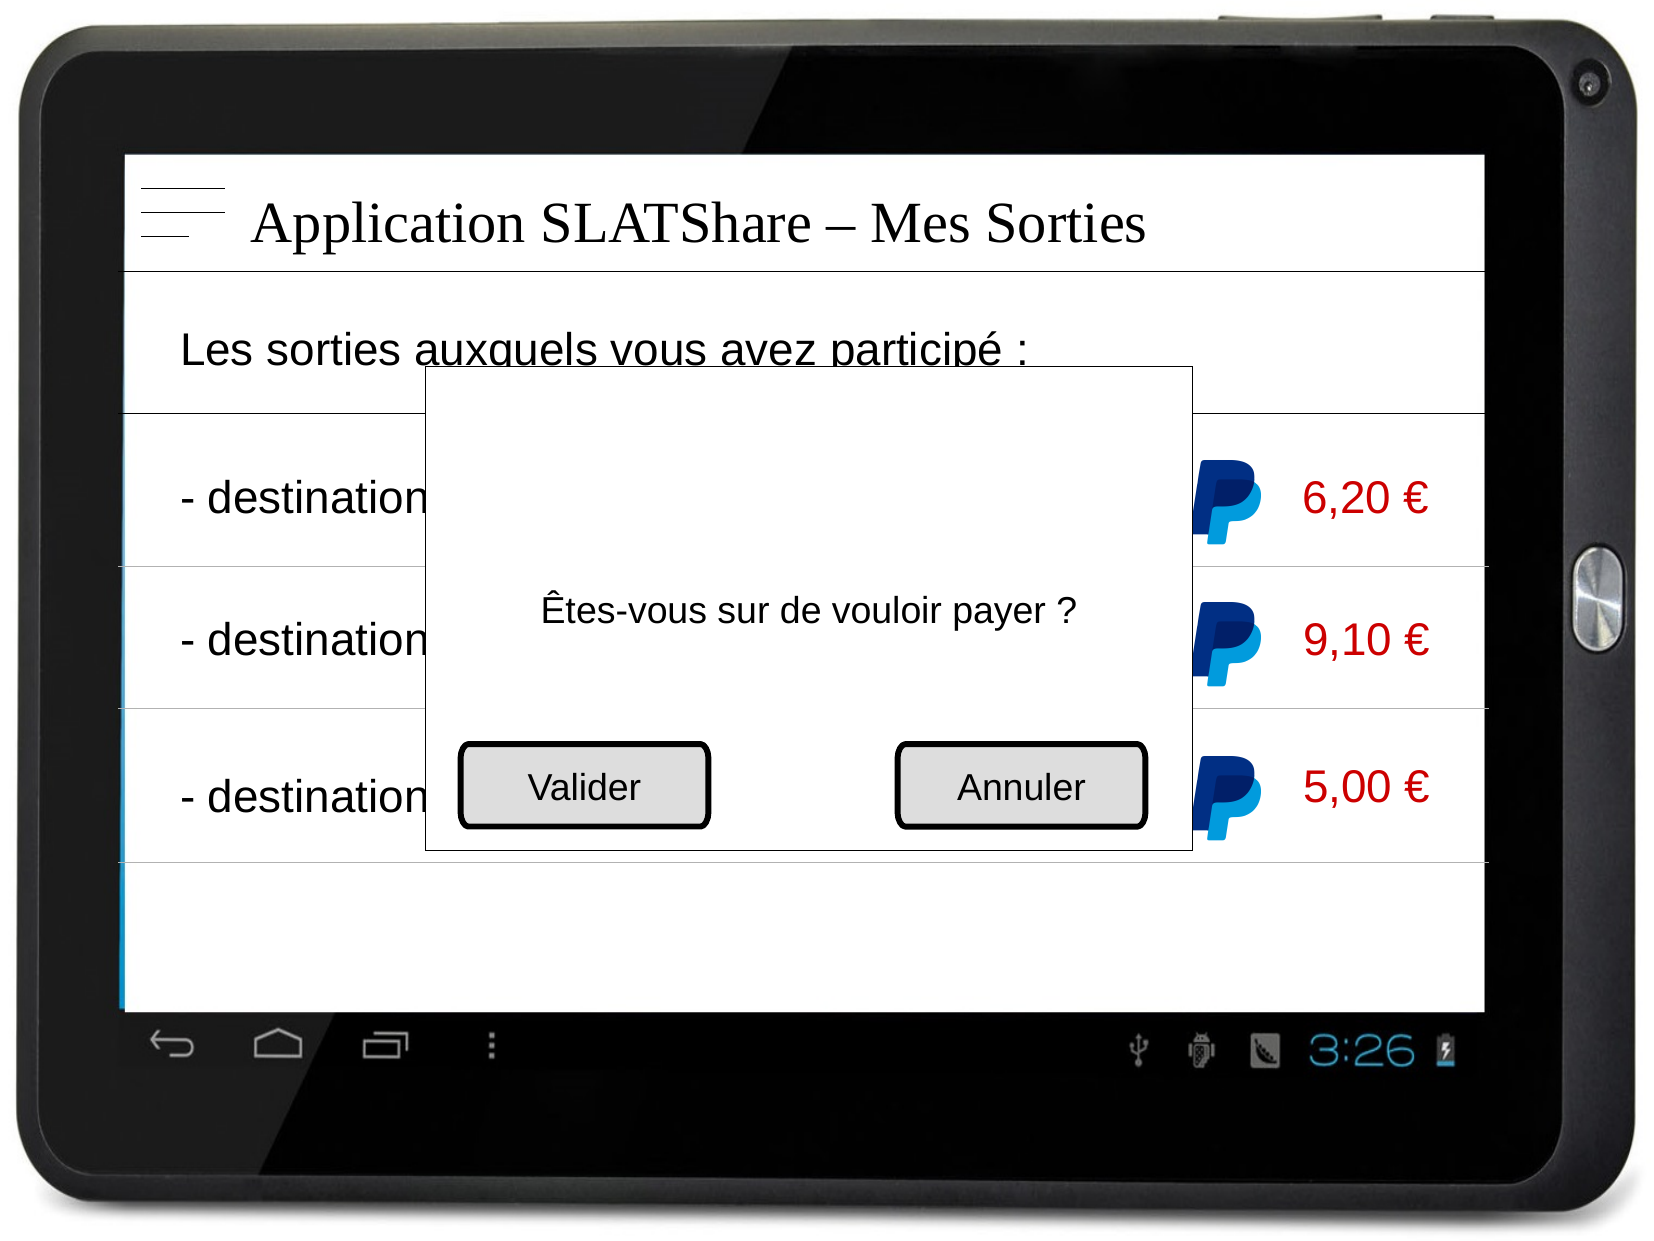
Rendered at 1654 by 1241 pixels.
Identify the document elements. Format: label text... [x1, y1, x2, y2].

text_box 9,10 € [1335, 602, 1453, 681]
text_box Valider [460, 744, 709, 827]
text_box - destination Barbule : [165, 602, 425, 685]
text_box Êtes-vous sur de vouloir payer ? [425, 366, 1193, 851]
picture [0, 0, 1654, 1241]
text_box - destination Tournaboup : [165, 460, 425, 527]
text_box Application SLATShare – Mes Sorties [236, 177, 1477, 258]
text_box Annuler [897, 744, 1146, 827]
text_box - destination Tournaboup : [165, 759, 425, 843]
text_box 5,00 € [1335, 748, 1453, 827]
text_box 6,20 € [1335, 460, 1453, 527]
text_box Les sorties auxquels vous avez participé : [165, 311, 1075, 390]
